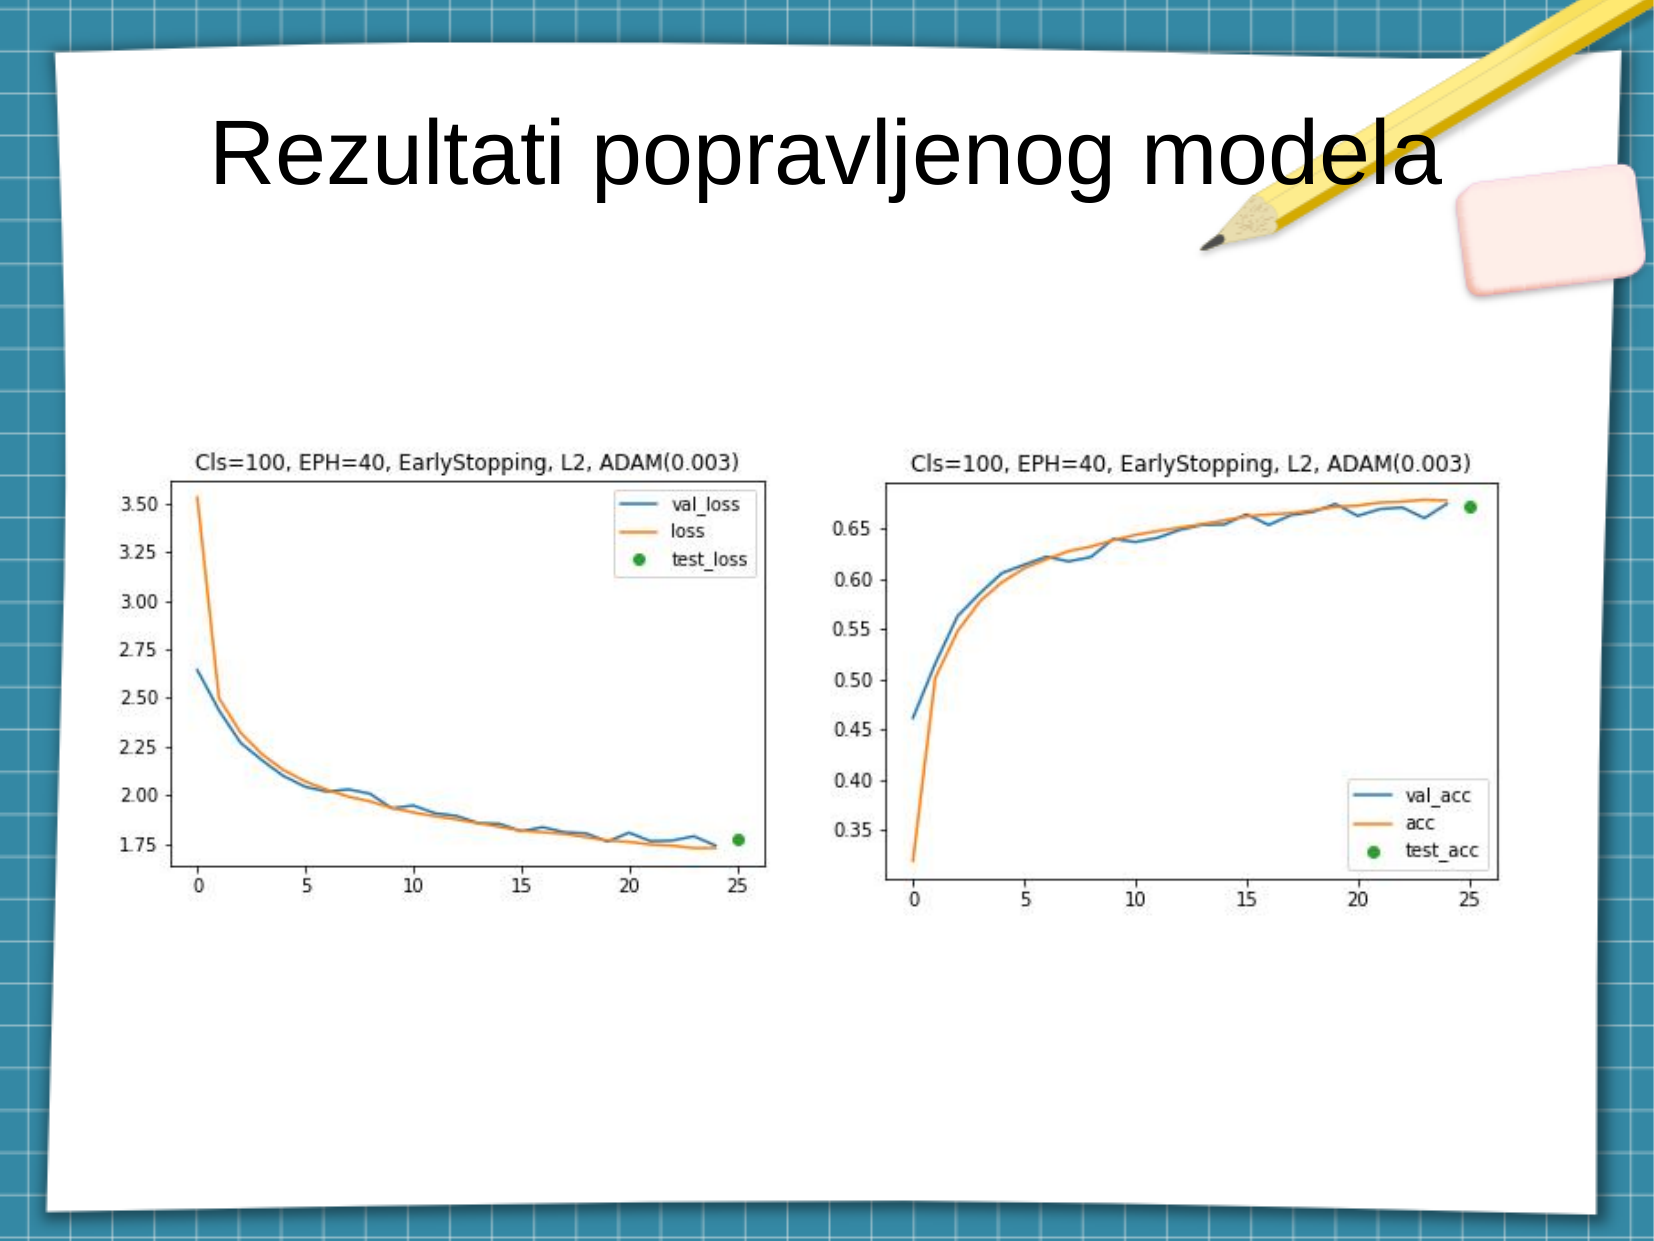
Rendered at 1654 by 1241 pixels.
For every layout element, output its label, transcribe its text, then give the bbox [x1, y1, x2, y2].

picture [0, 0, 1654, 1241]
title Rezultati popravljenog modela [82, 49, 1571, 257]
